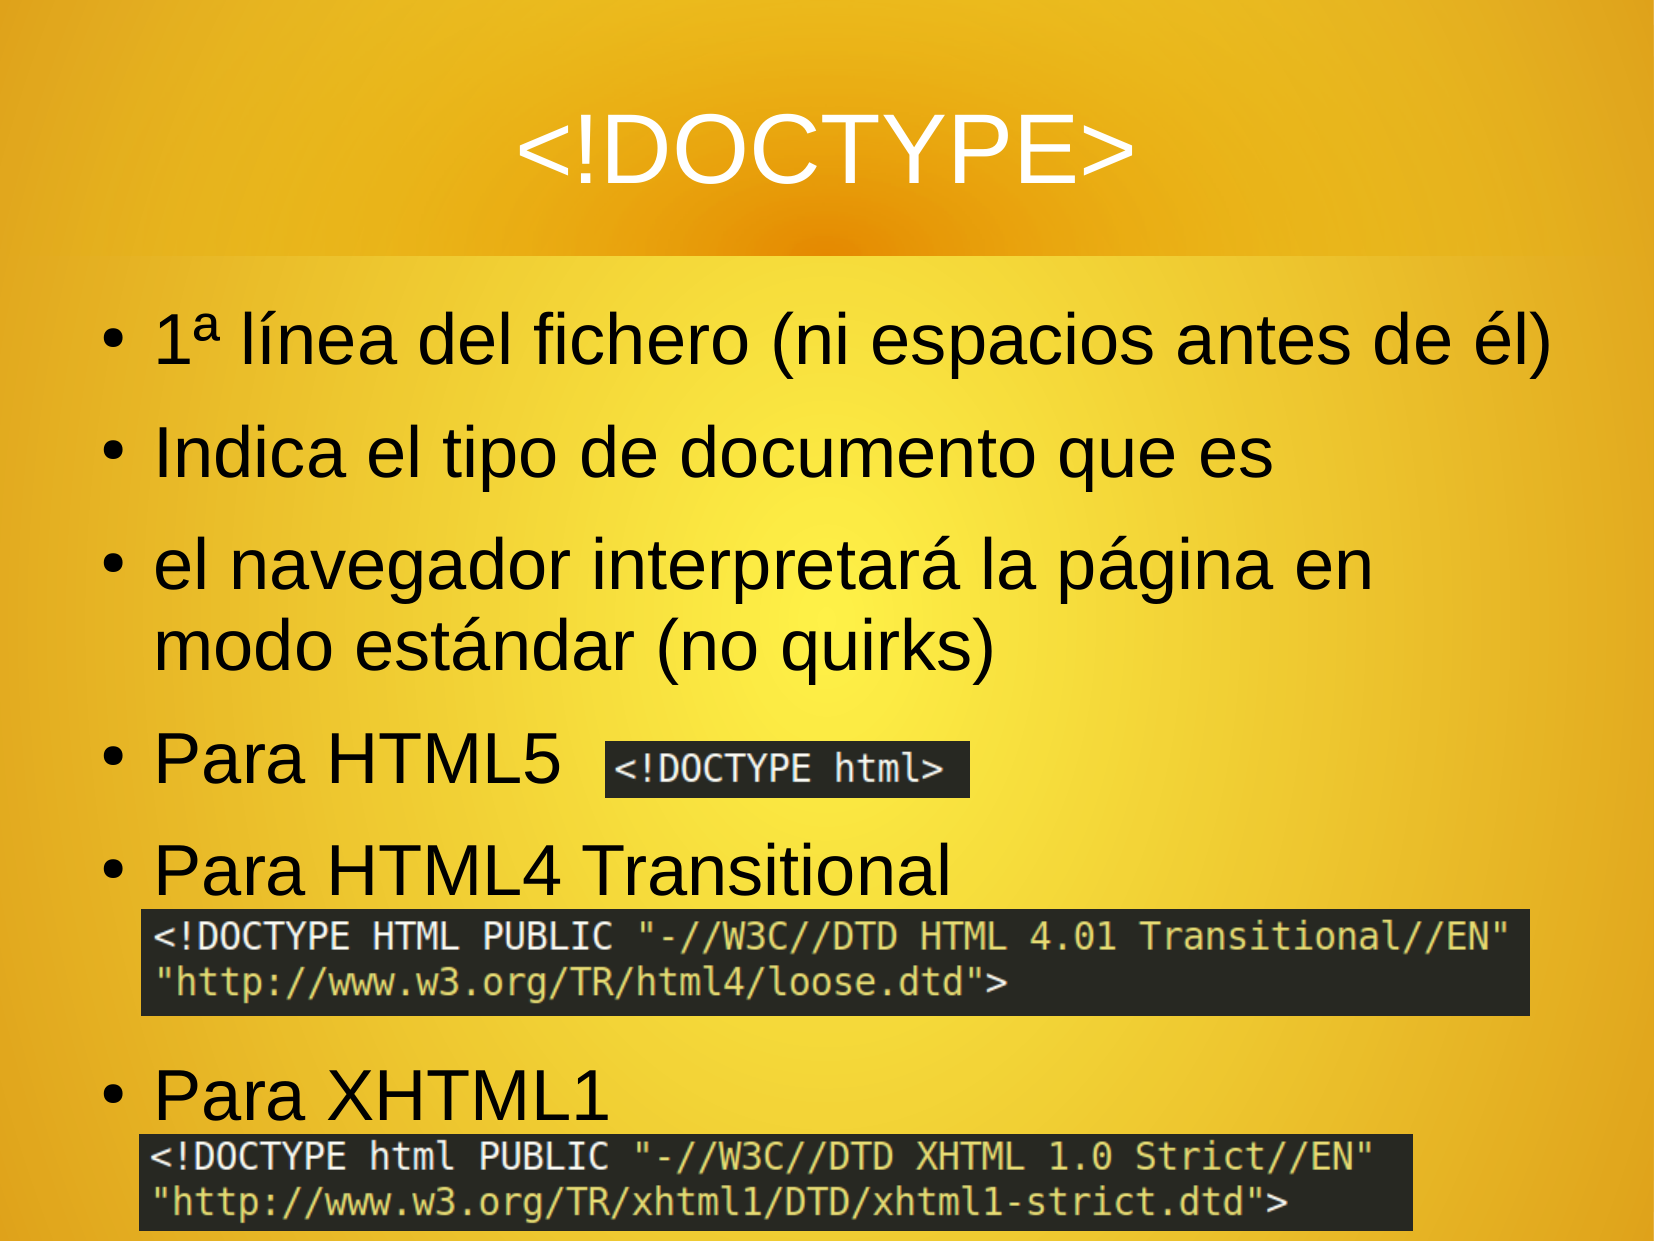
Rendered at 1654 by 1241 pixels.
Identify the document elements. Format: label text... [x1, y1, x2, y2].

picture [141, 909, 1530, 1016]
picture [605, 741, 970, 798]
title <!DOCTYPE> [82, 47, 1571, 252]
list 1ª línea del fichero (ni espacios antes de él) Indica el tipo de documento que es el navegador interpretará la página en modo estándar (no quirks) Para HTML5 Para HTML4 Transitional Para XHTML1 [82, 299, 1571, 1170]
picture [139, 1134, 1413, 1232]
